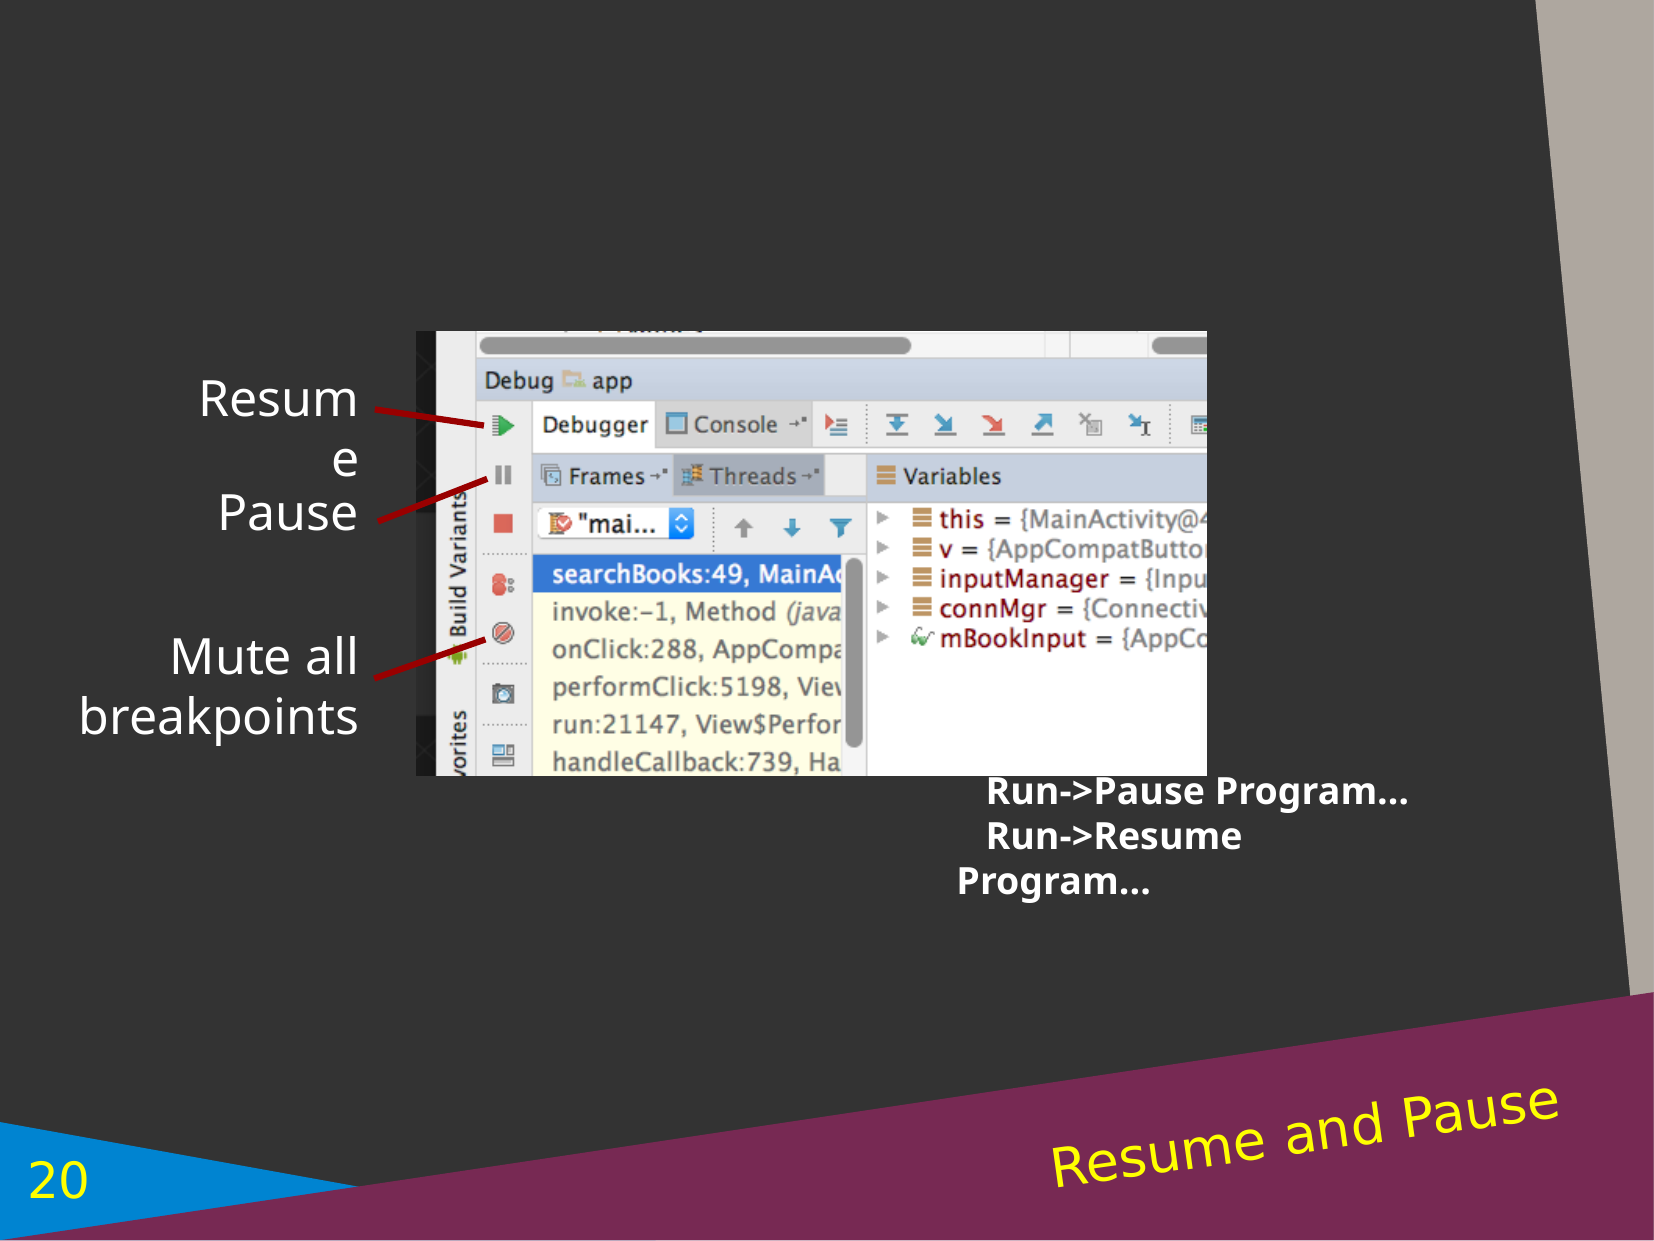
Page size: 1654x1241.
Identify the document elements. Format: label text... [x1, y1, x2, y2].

text_box Pause [187, 465, 375, 531]
picture [416, 331, 1207, 776]
text_box Mute all breakpoints [35, 609, 375, 748]
text_box Resume [158, 351, 375, 417]
text_box Pause [337, 506, 351, 514]
title Resume and Pause [956, 995, 1654, 1241]
text_box Menu: Run->Pause Program… Run->Resume Program... [941, 686, 1457, 882]
text_box Pause [254, 517, 267, 527]
